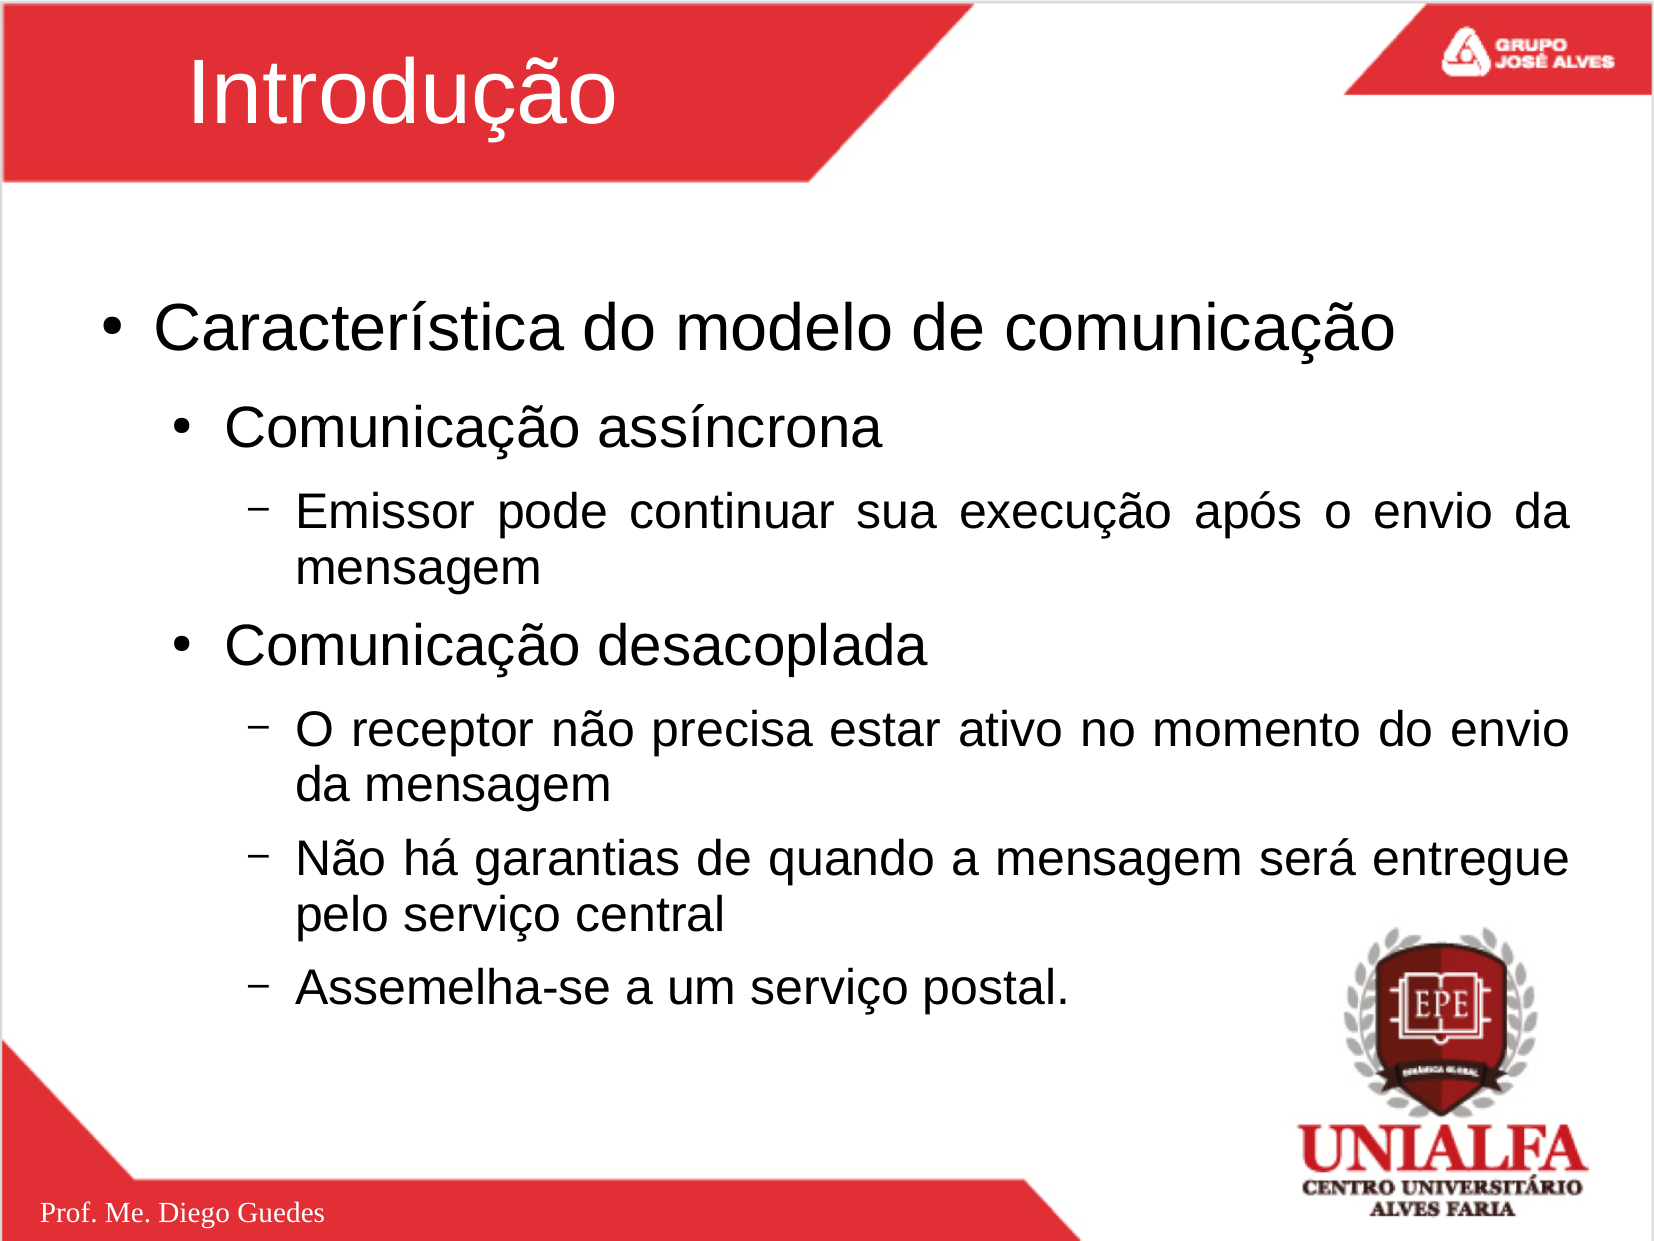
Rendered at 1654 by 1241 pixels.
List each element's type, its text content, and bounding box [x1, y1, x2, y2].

list Característica do modelo de comunicação Comunicação assíncrona Emissor pode continuar sua execução após o envio da mensagem Comunicação desacoplada O receptor não precisa estar ativo no momento do envio da mensagem Não há garantias de quando a mensagem será entregue pelo serviço central Assemelha-se a um serviço postal. [82, 290, 1571, 1109]
picture [0, 0, 1654, 1241]
title Introdução [6, 11, 799, 174]
